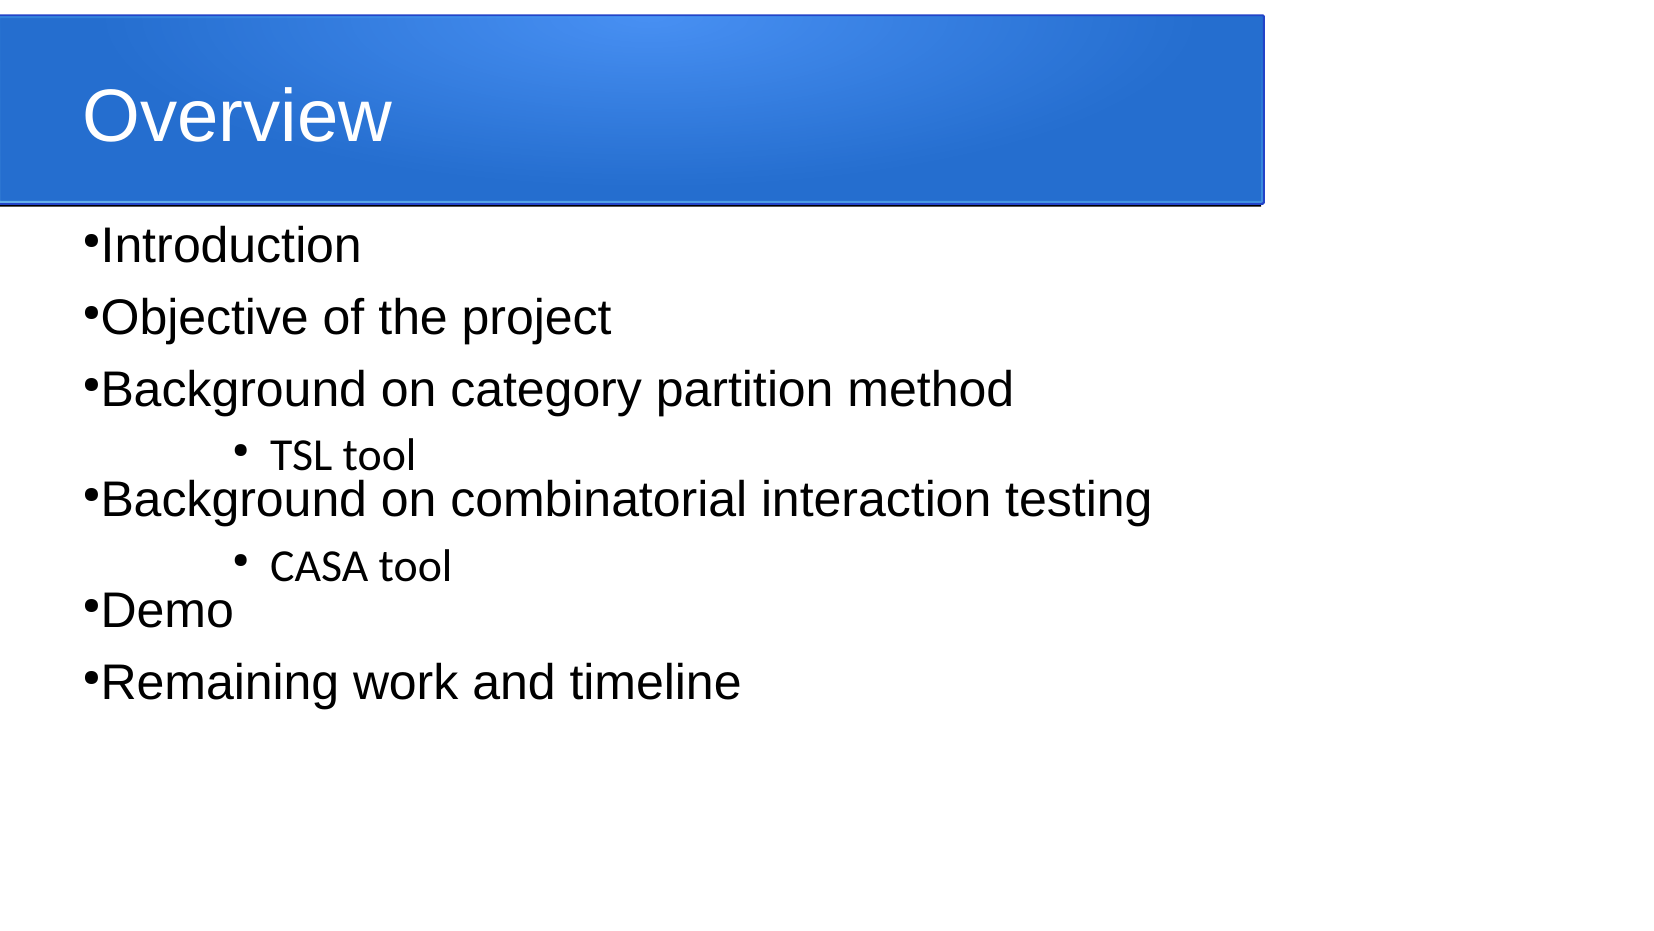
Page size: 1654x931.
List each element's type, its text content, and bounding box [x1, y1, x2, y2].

title Overview [82, 35, 1235, 189]
list Introduction Objective of the project Background on category partition method TSL tool Background on combinatorial interaction testing CASA tool Demo Remaining work and timeline [82, 224, 1571, 764]
